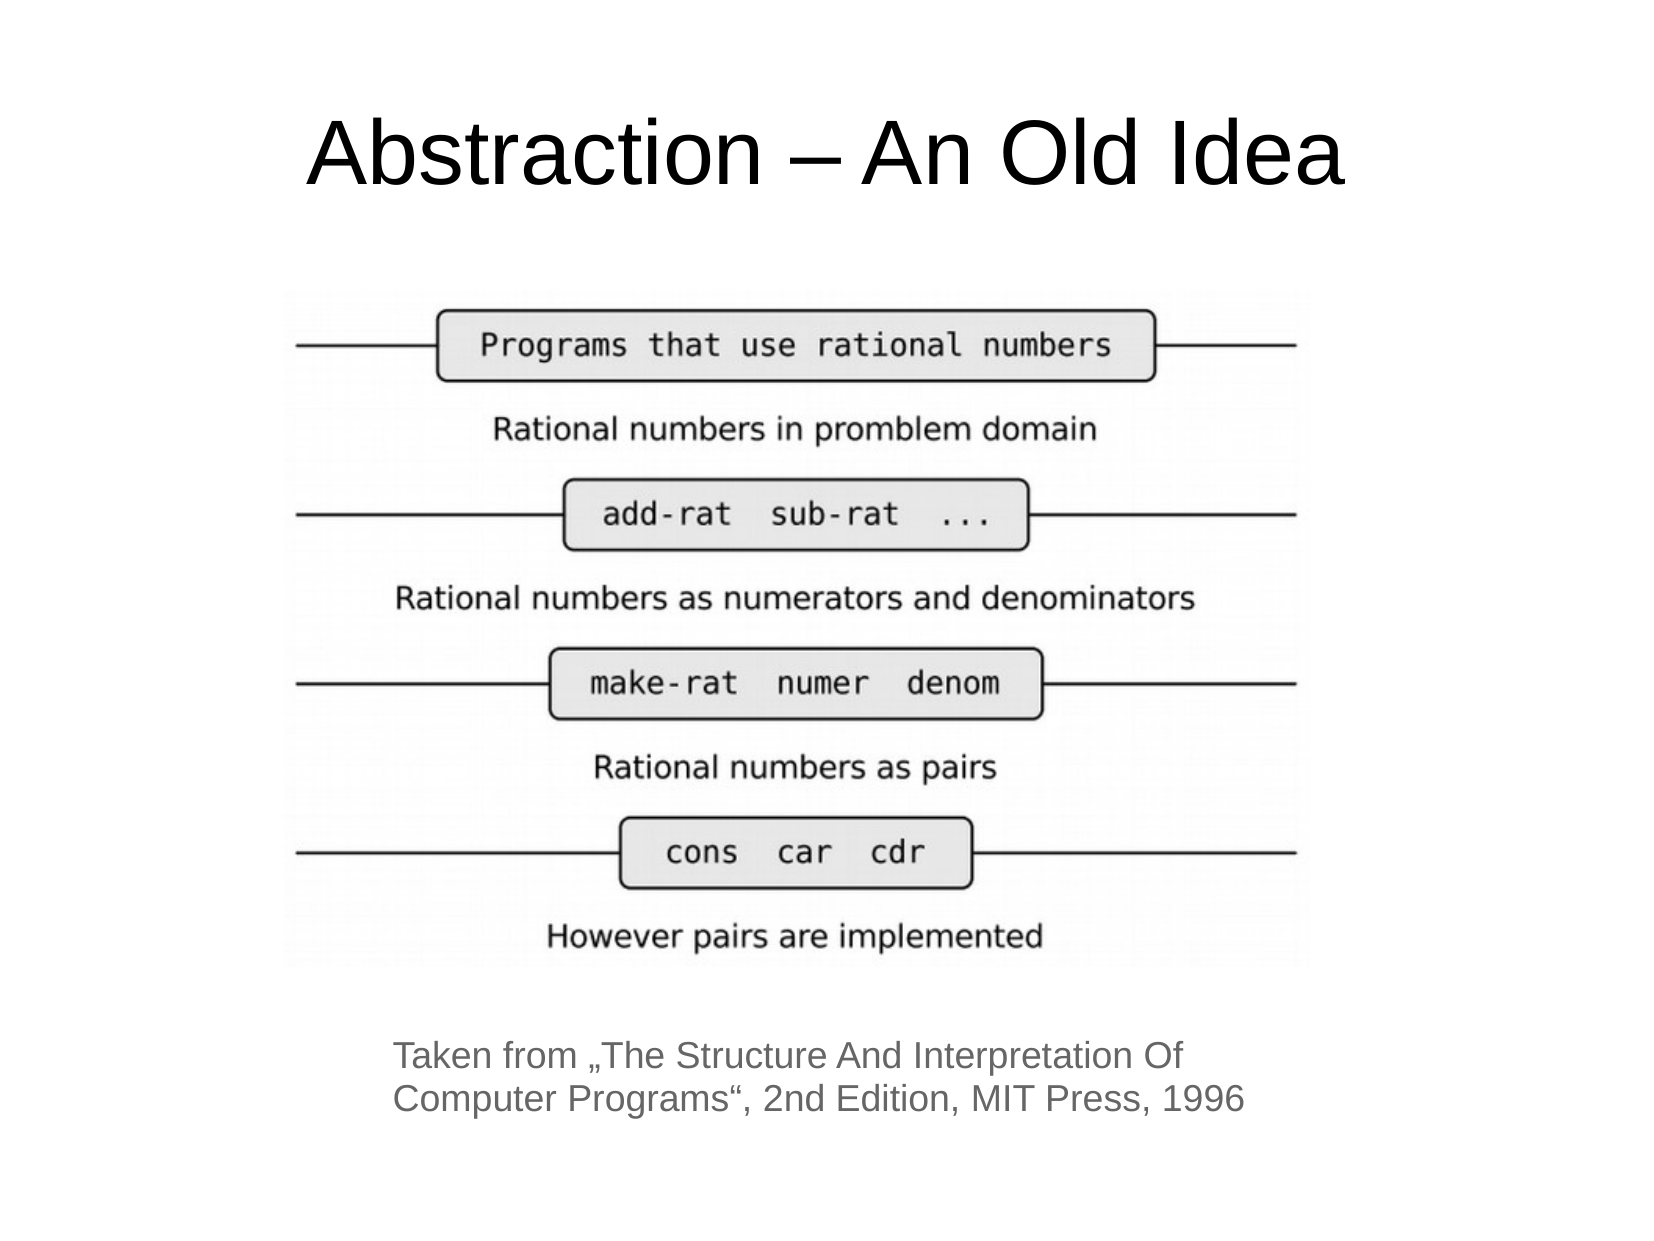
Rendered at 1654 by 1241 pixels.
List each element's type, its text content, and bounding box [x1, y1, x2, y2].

picture [283, 289, 1310, 969]
text_box Taken from „The Structure And Interpretation Of Computer Programs“, 2nd Edition, MIT Press, 1996 [377, 1027, 1312, 1158]
title Abstraction – An Old Idea [82, 49, 1571, 257]
